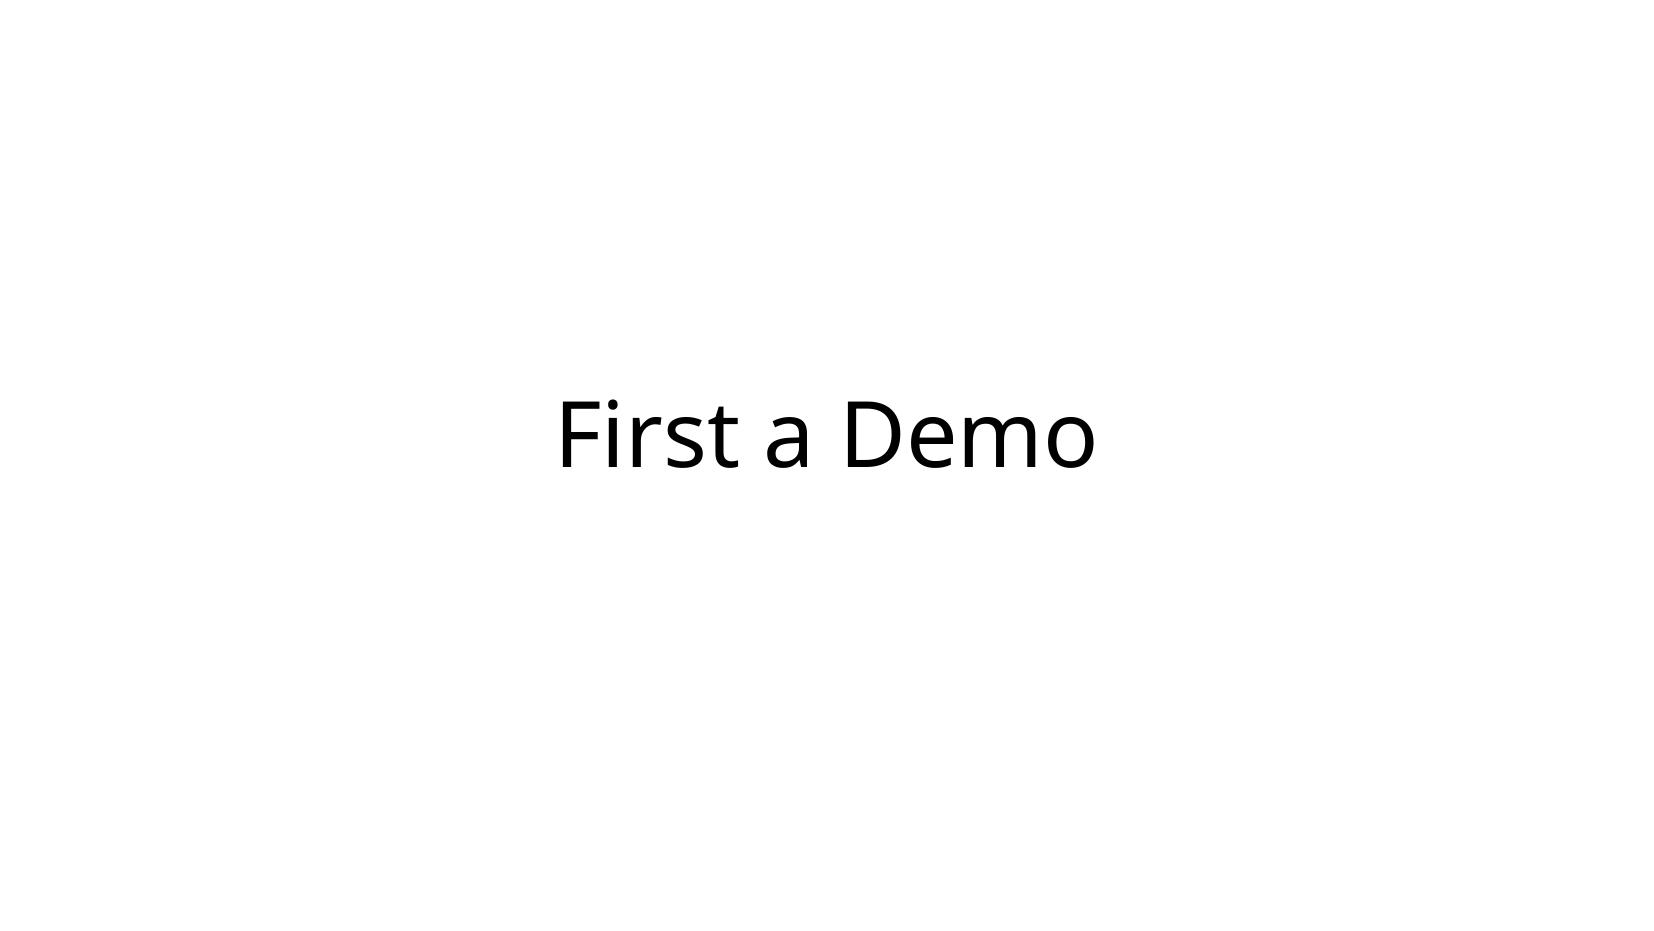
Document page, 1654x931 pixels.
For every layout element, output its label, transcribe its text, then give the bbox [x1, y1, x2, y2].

title First a Demo [82, 354, 1571, 510]
